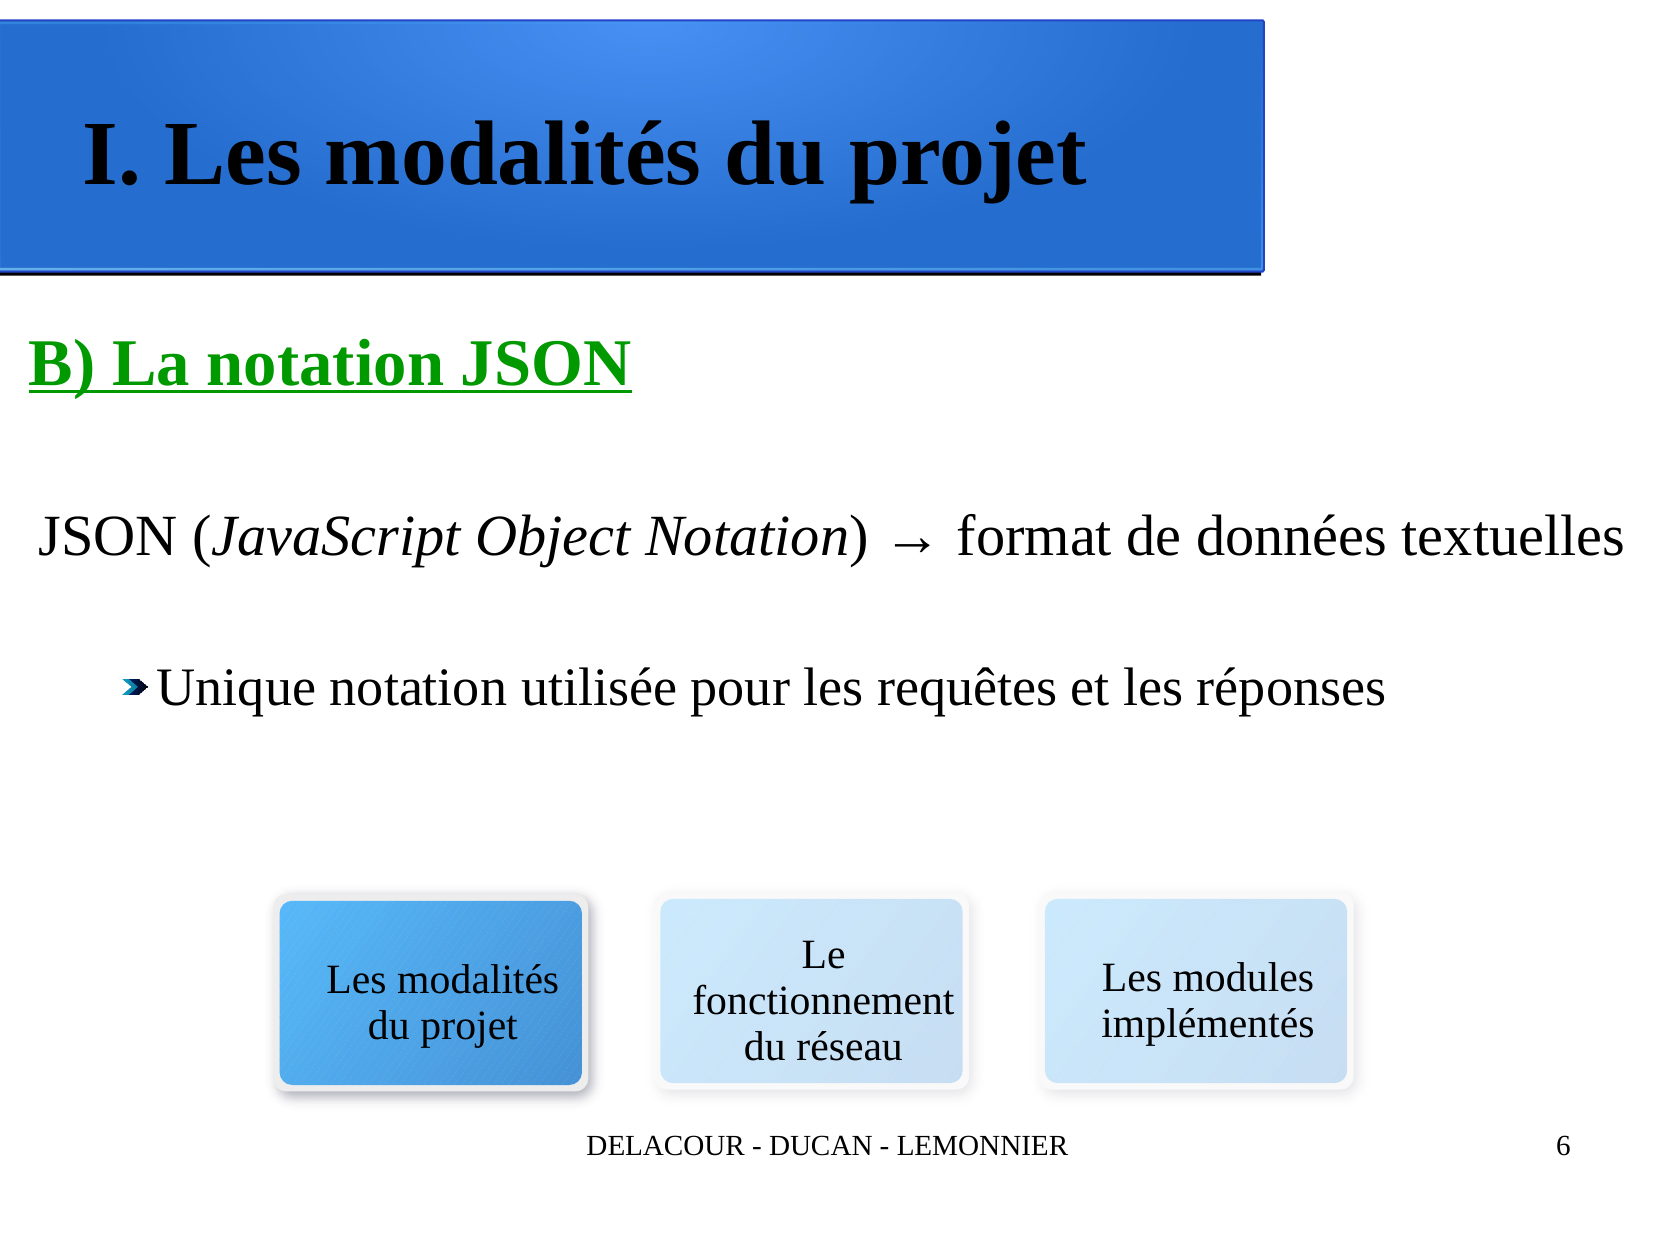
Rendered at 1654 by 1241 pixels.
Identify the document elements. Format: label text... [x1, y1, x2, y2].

text_box Unique notation utilisée pour les requêtes et les réponses [106, 649, 1441, 733]
title I. Les modalités du projet [82, 94, 1264, 213]
picture [262, 880, 624, 1125]
text_box B) La notation JSON [14, 318, 910, 426]
text_box JSON (JavaScript Object Notation) → format de données textuelles [23, 496, 1641, 615]
picture [643, 878, 1005, 1123]
picture [1027, 878, 1389, 1123]
